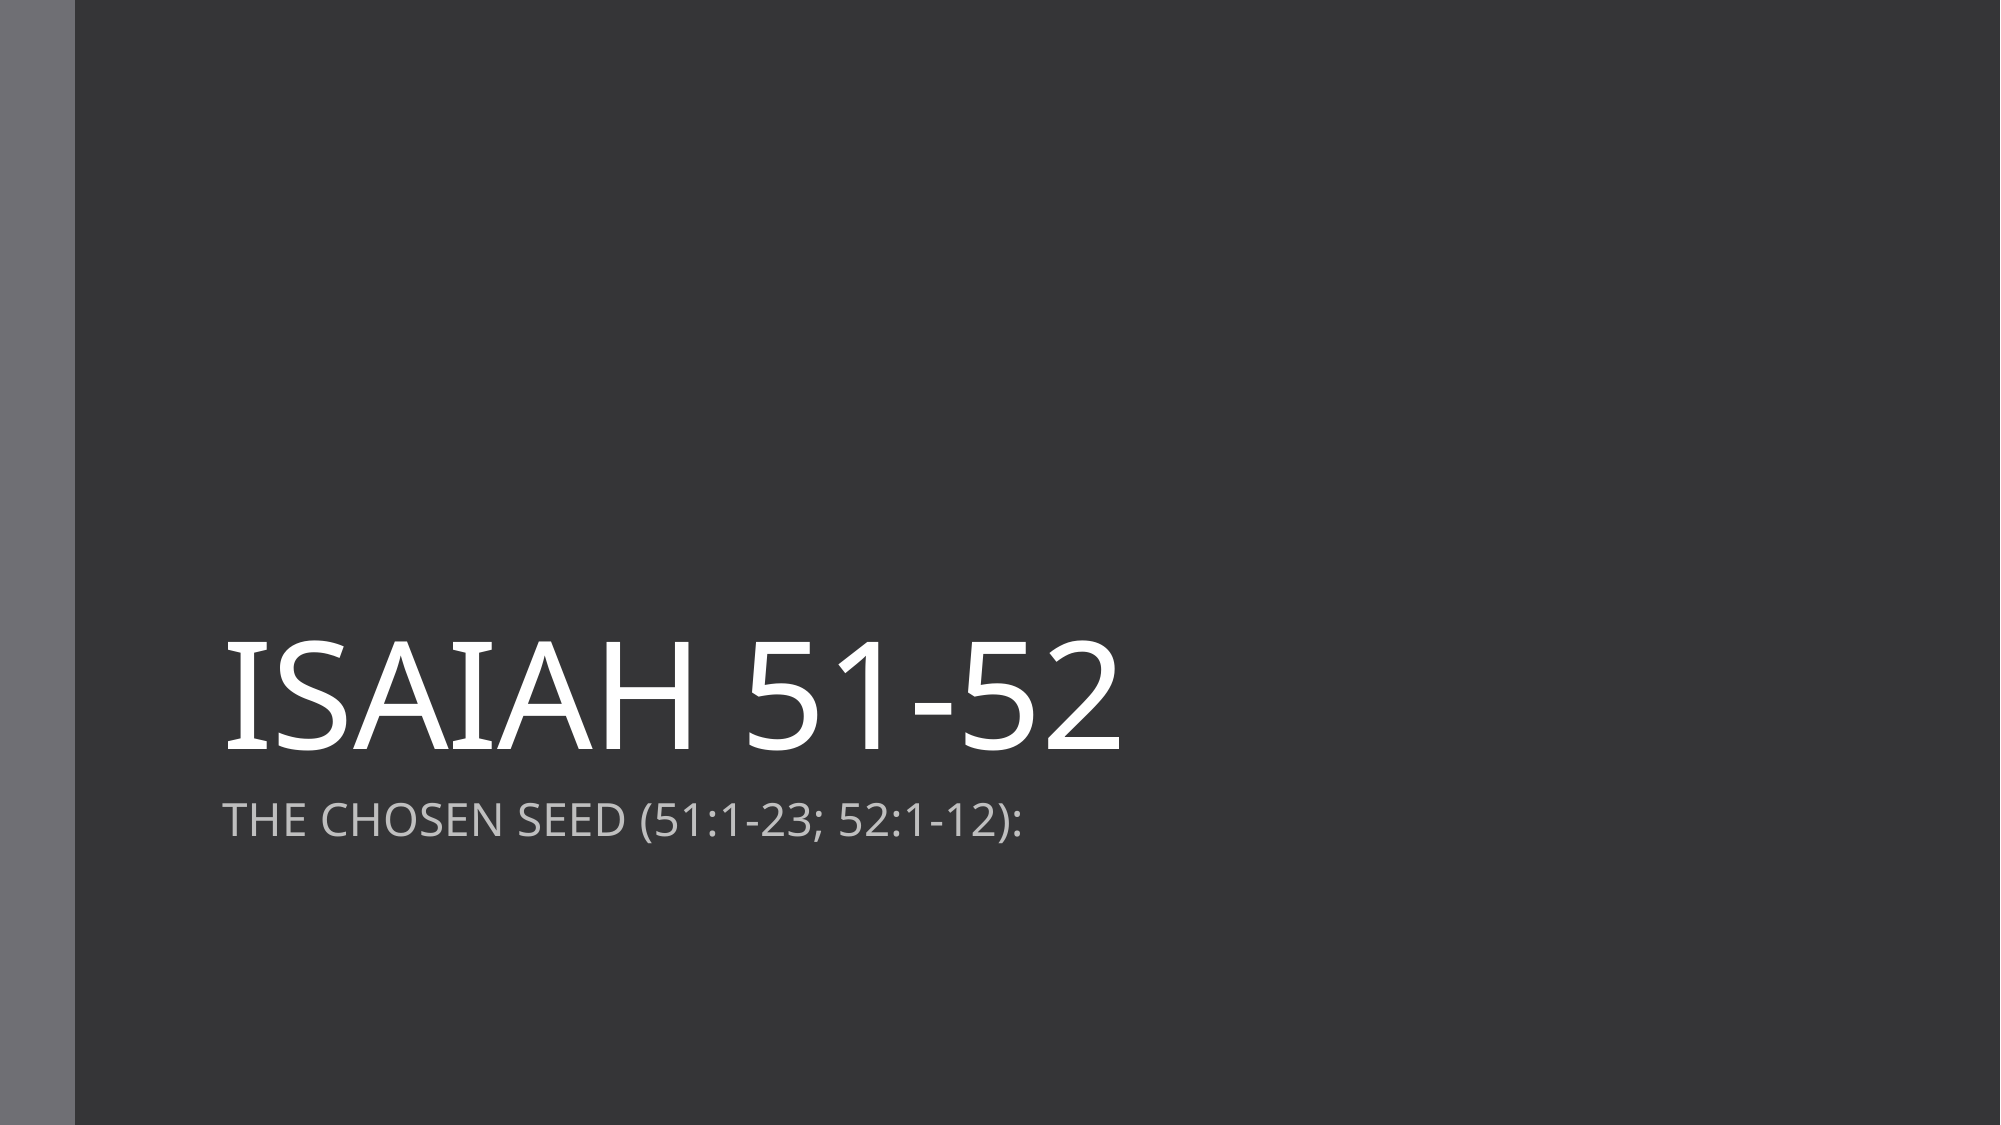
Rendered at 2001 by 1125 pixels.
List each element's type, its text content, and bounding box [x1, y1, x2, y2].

subtitle THE CHOSEN SEED (51:1-23; 52:1-12): [206, 787, 1752, 1066]
title ISAIAH 51-52 [206, 124, 1752, 787]
